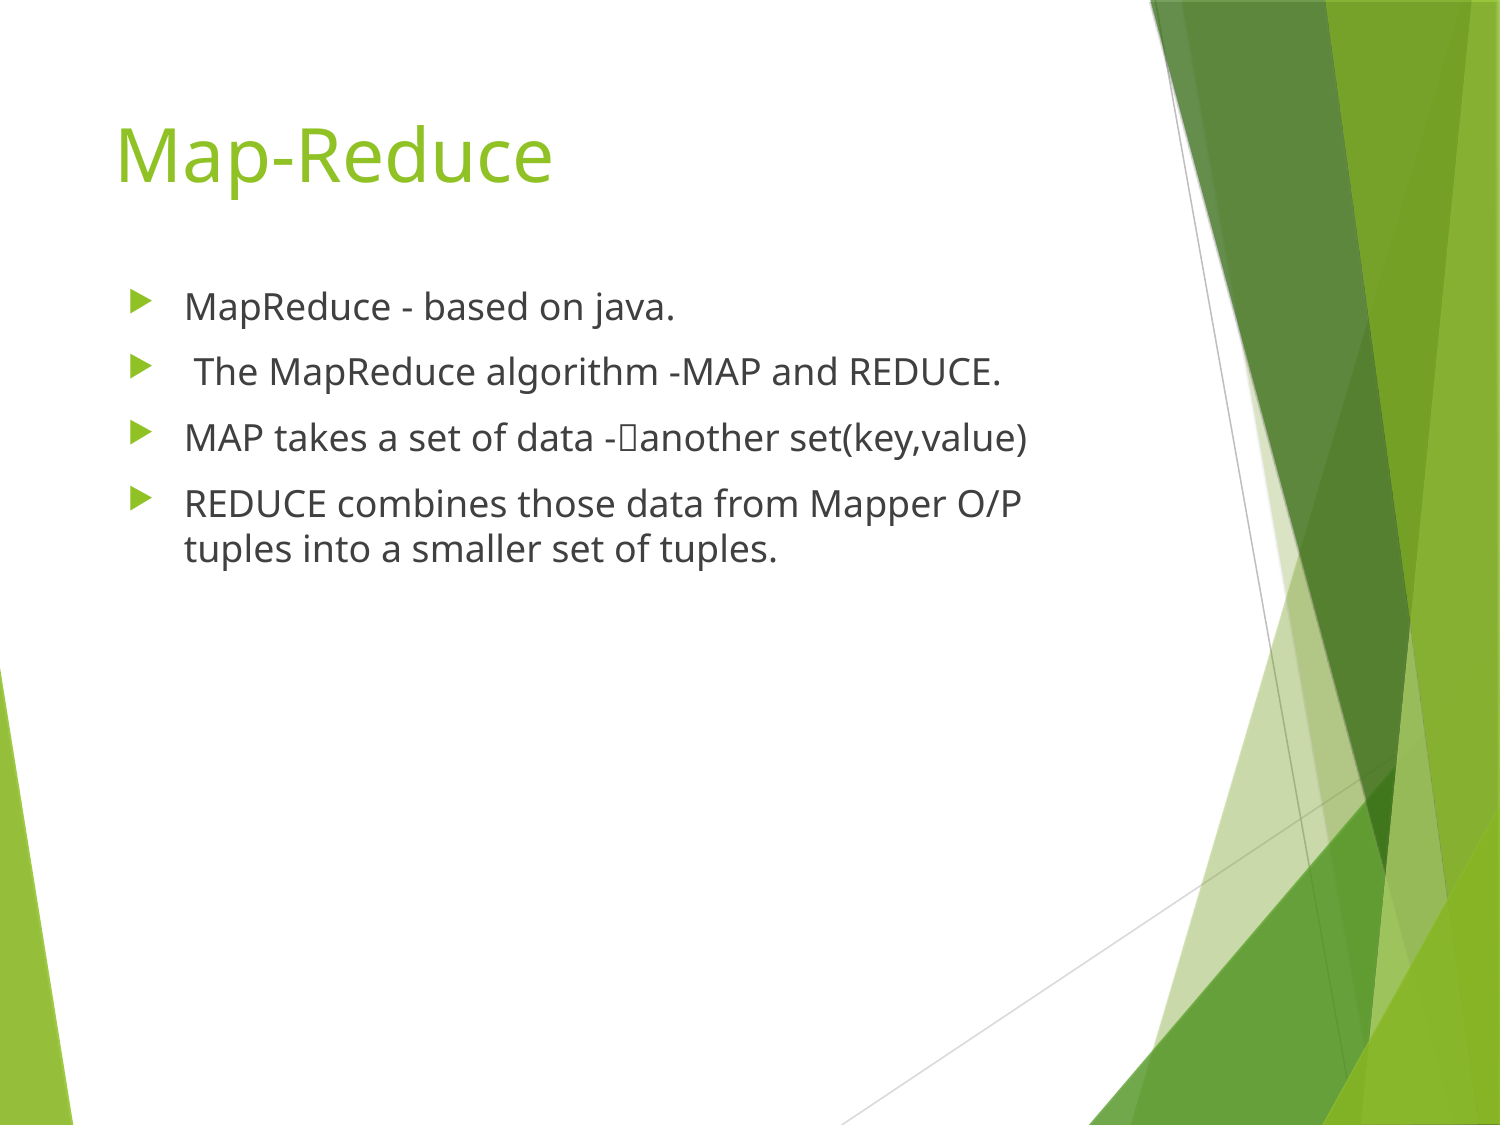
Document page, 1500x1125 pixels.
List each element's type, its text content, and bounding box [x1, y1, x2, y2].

list MapReduce - based on java. The MapReduce algorithm -MAP and REDUCE. MAP takes a set of data -another set(key,value) REDUCE combines those data from Mapper O/P tuples into a smaller set of tuples. [112, 275, 1154, 912]
title Map-Reduce [99, 99, 1142, 317]
